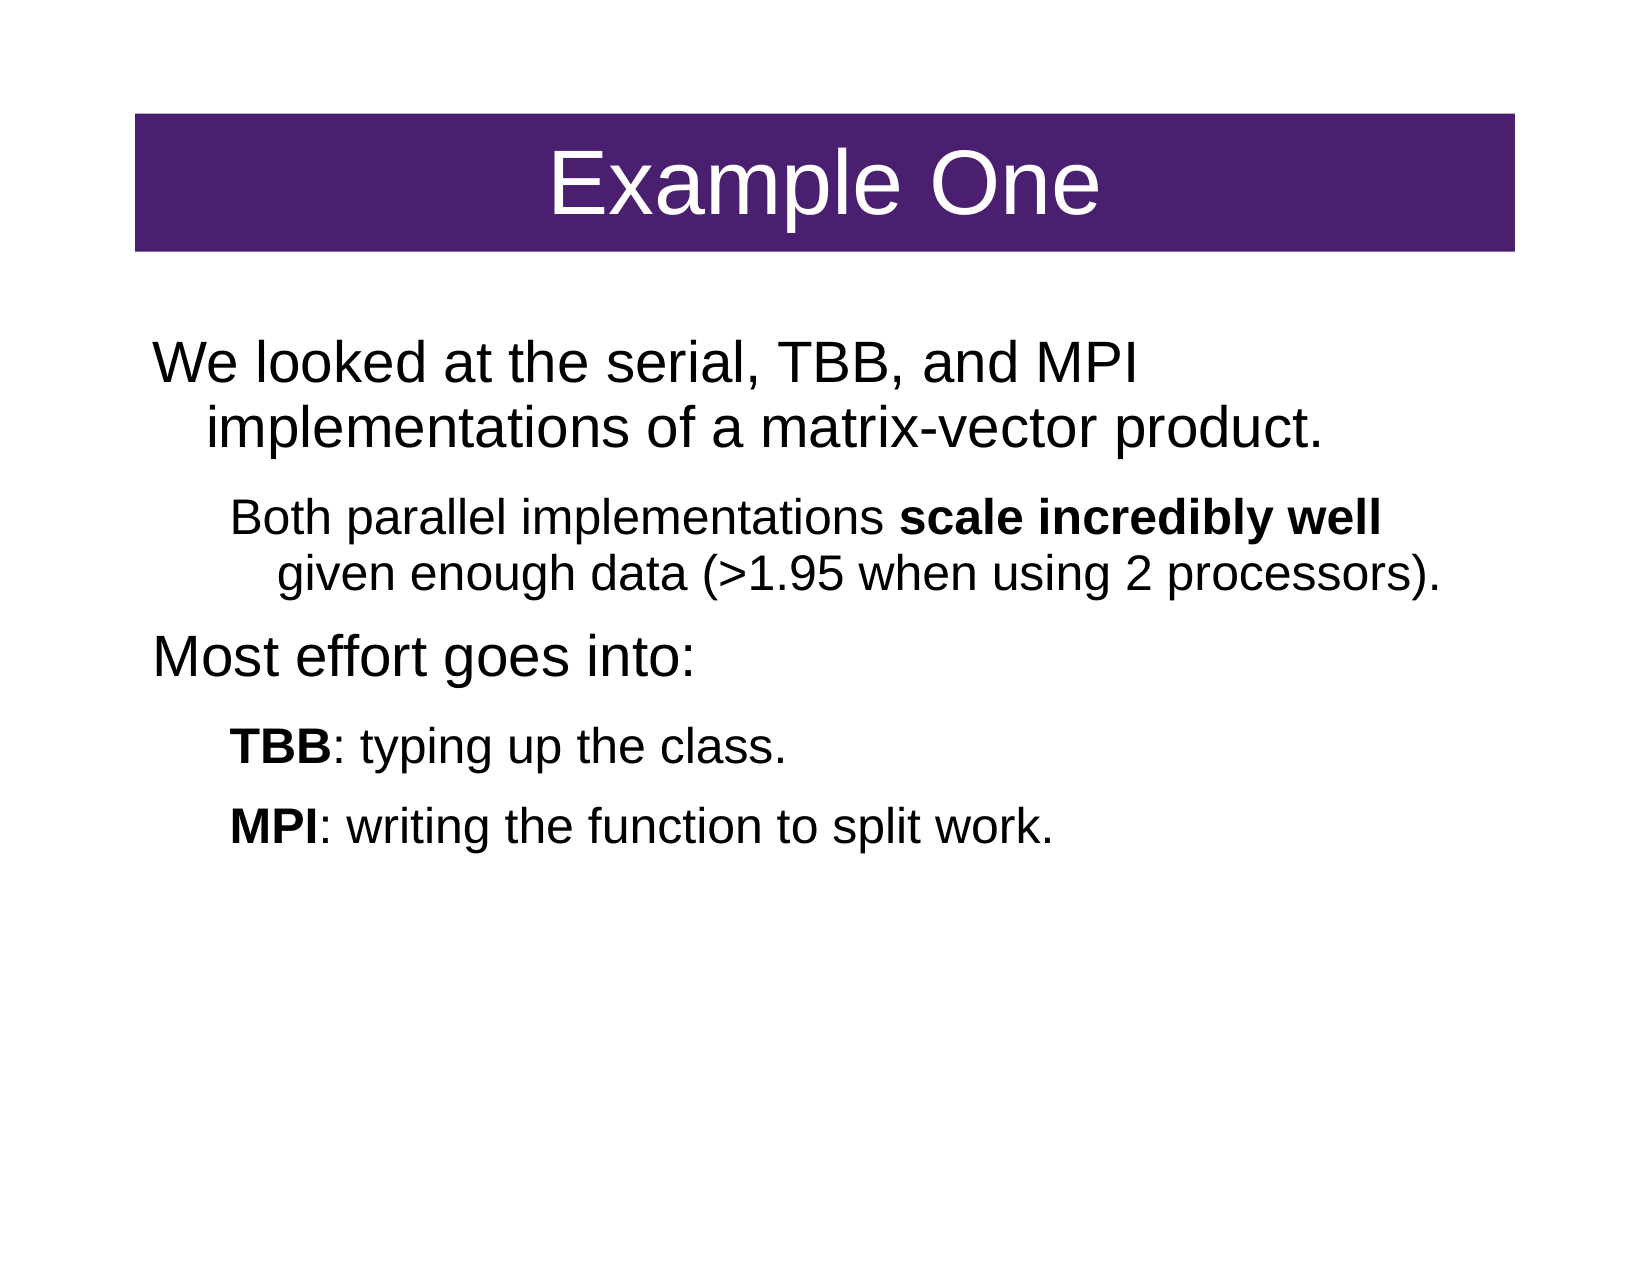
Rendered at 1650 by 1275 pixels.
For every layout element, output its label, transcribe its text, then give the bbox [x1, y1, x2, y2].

title Example One [135, 113, 1515, 252]
text_box [235, 649, 1476, 725]
list We looked at the serial, TBB, and MPI implementations of a matrix-vector product. Both parallel implementations scale incredibly well given enough data (>1.95 when using 2 processors). Most effort goes into: TBB: typing up the class. MPI: writing the function to split work. [135, 329, 1515, 1079]
